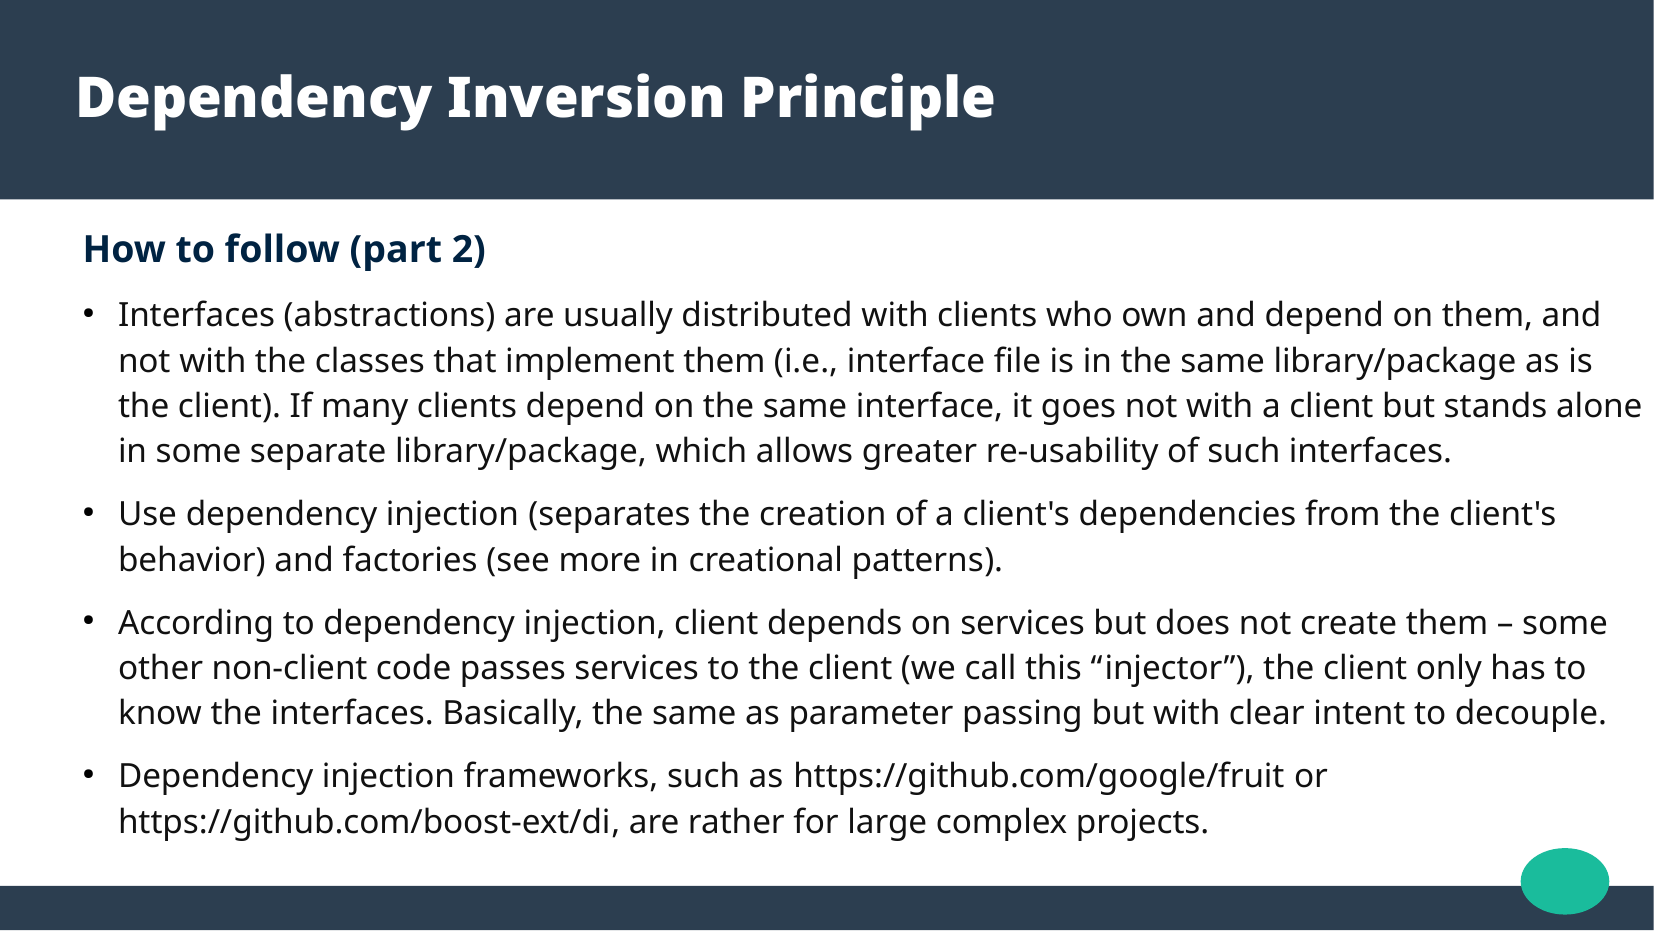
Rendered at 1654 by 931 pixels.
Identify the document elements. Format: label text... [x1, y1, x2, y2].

title Dependency Inversion Principle [75, 37, 1595, 155]
subtitle How to follow (part 2) Interfaces (abstractions) are usually distributed with clients who own and depend on them, and not with the classes that implement them (i.e., interface file is in the same library/package as is the client). If many clients depend on the same interface, it goes not with a client but stands alone in some separate library/package, which allows greater re-usability of such interfaces. Use dependency injection (separates the creation of a client's dependencies from the client's behavior) and factories (see more in creational patterns). According to dependency injection, client depends on services but does not create them – some other non-client code passes services to the client (we call this “injector”), the client only has to know the interfaces. Basically, the same as parameter passing but with clear intent to decouple. Dependency injection frameworks, such as https://github.com/google/fruit or https://github.com/boost-ext/di, are rather for large complex projects. [82, 222, 1654, 843]
